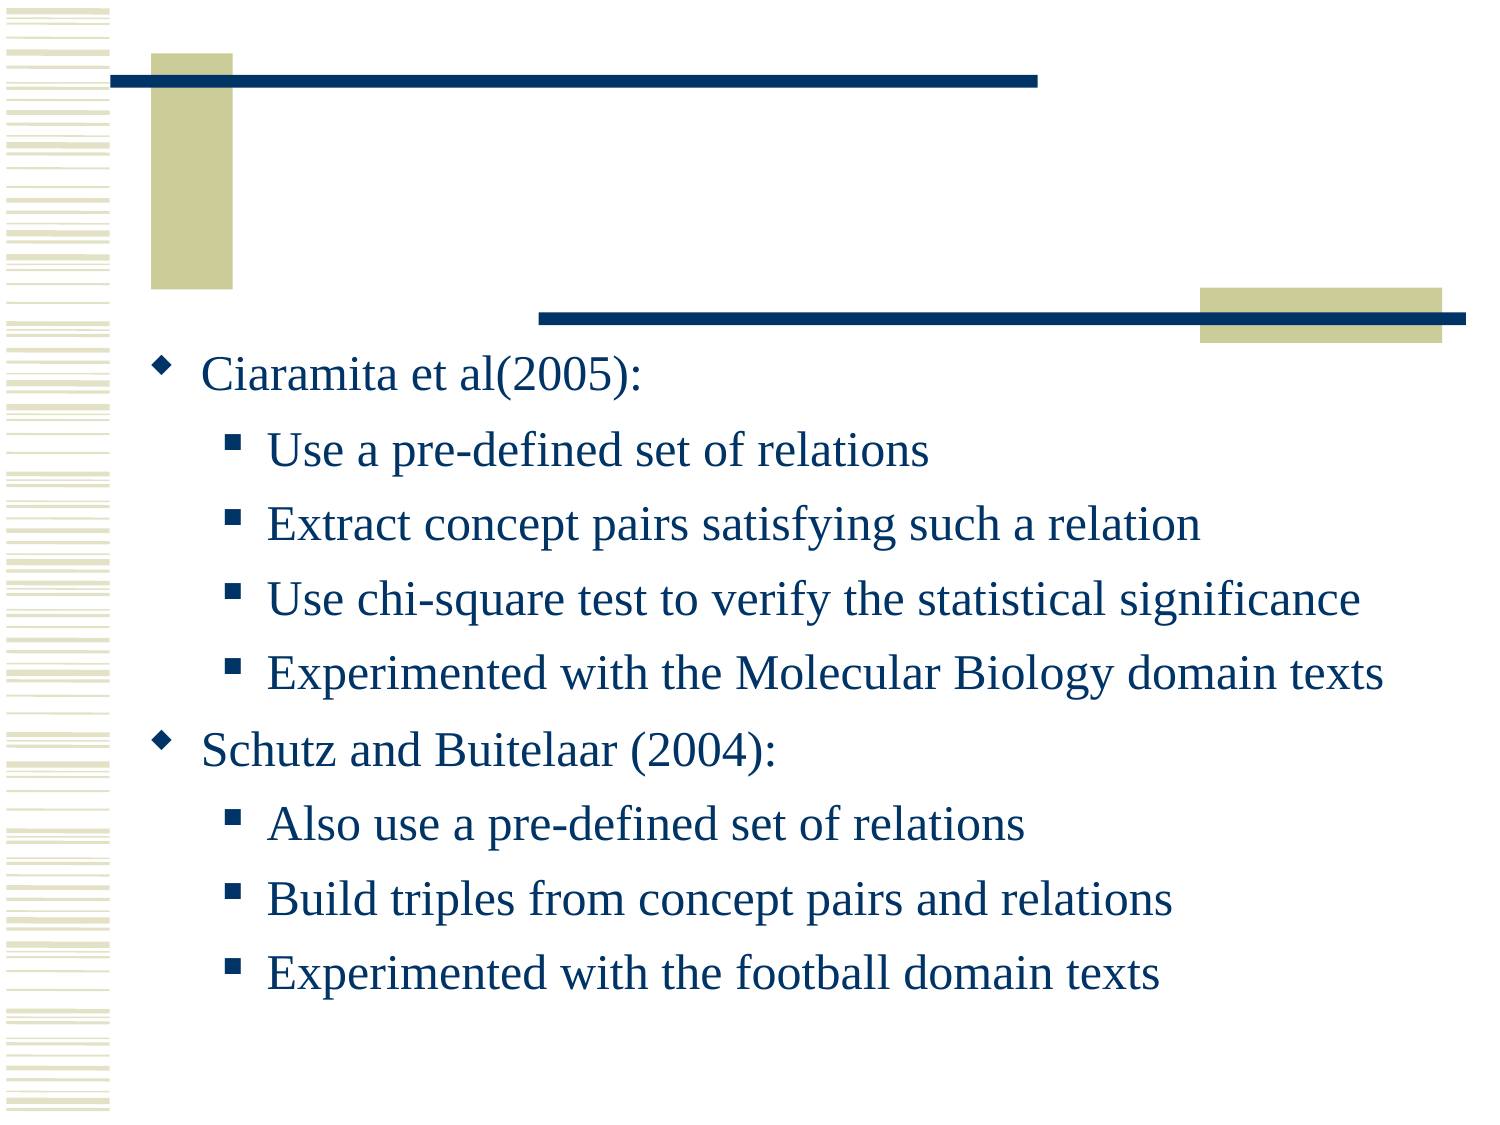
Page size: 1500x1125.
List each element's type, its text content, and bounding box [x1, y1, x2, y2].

title [225, 86, 1436, 301]
list Ciaramita et al(2005): Use a pre-defined set of relations Extract concept pairs satisfying such a relation Use chi-square test to verify the statistical significance Experimented with the Molecular Biology domain texts Schutz and Buitelaar (2004): Also use a pre-defined set of relations Build triples from concept pairs and relations Experimented with the football domain texts [132, 338, 1439, 1125]
